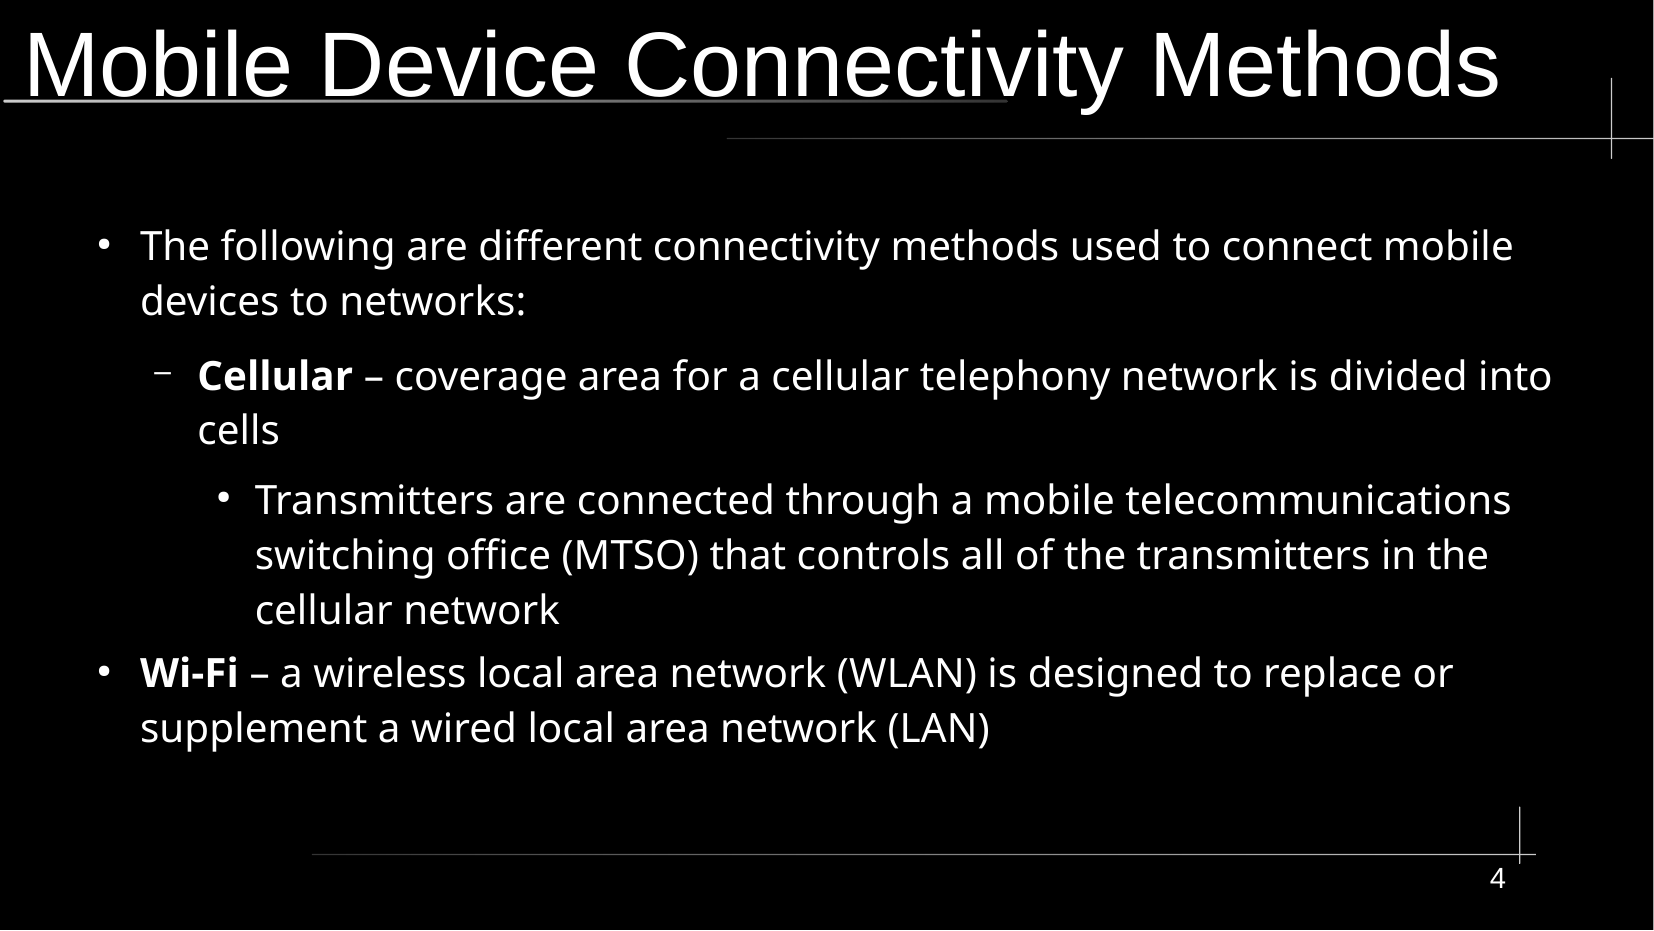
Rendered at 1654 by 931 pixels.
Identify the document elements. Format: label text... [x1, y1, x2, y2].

list The following are different connectivity methods used to connect mobile devices to networks: Cellular – coverage area for a cellular telephony network is divided into cells Transmitters are connected through a mobile telecommunications switching office (MTSO) that controls all of the transmitters in the cellular network Wi-Fi – a wireless local area network (WLAN) is designed to replace or supplement a wired local area network (LAN) [82, 217, 1571, 758]
title Mobile Device Connectivity Methods [23, 11, 1589, 119]
